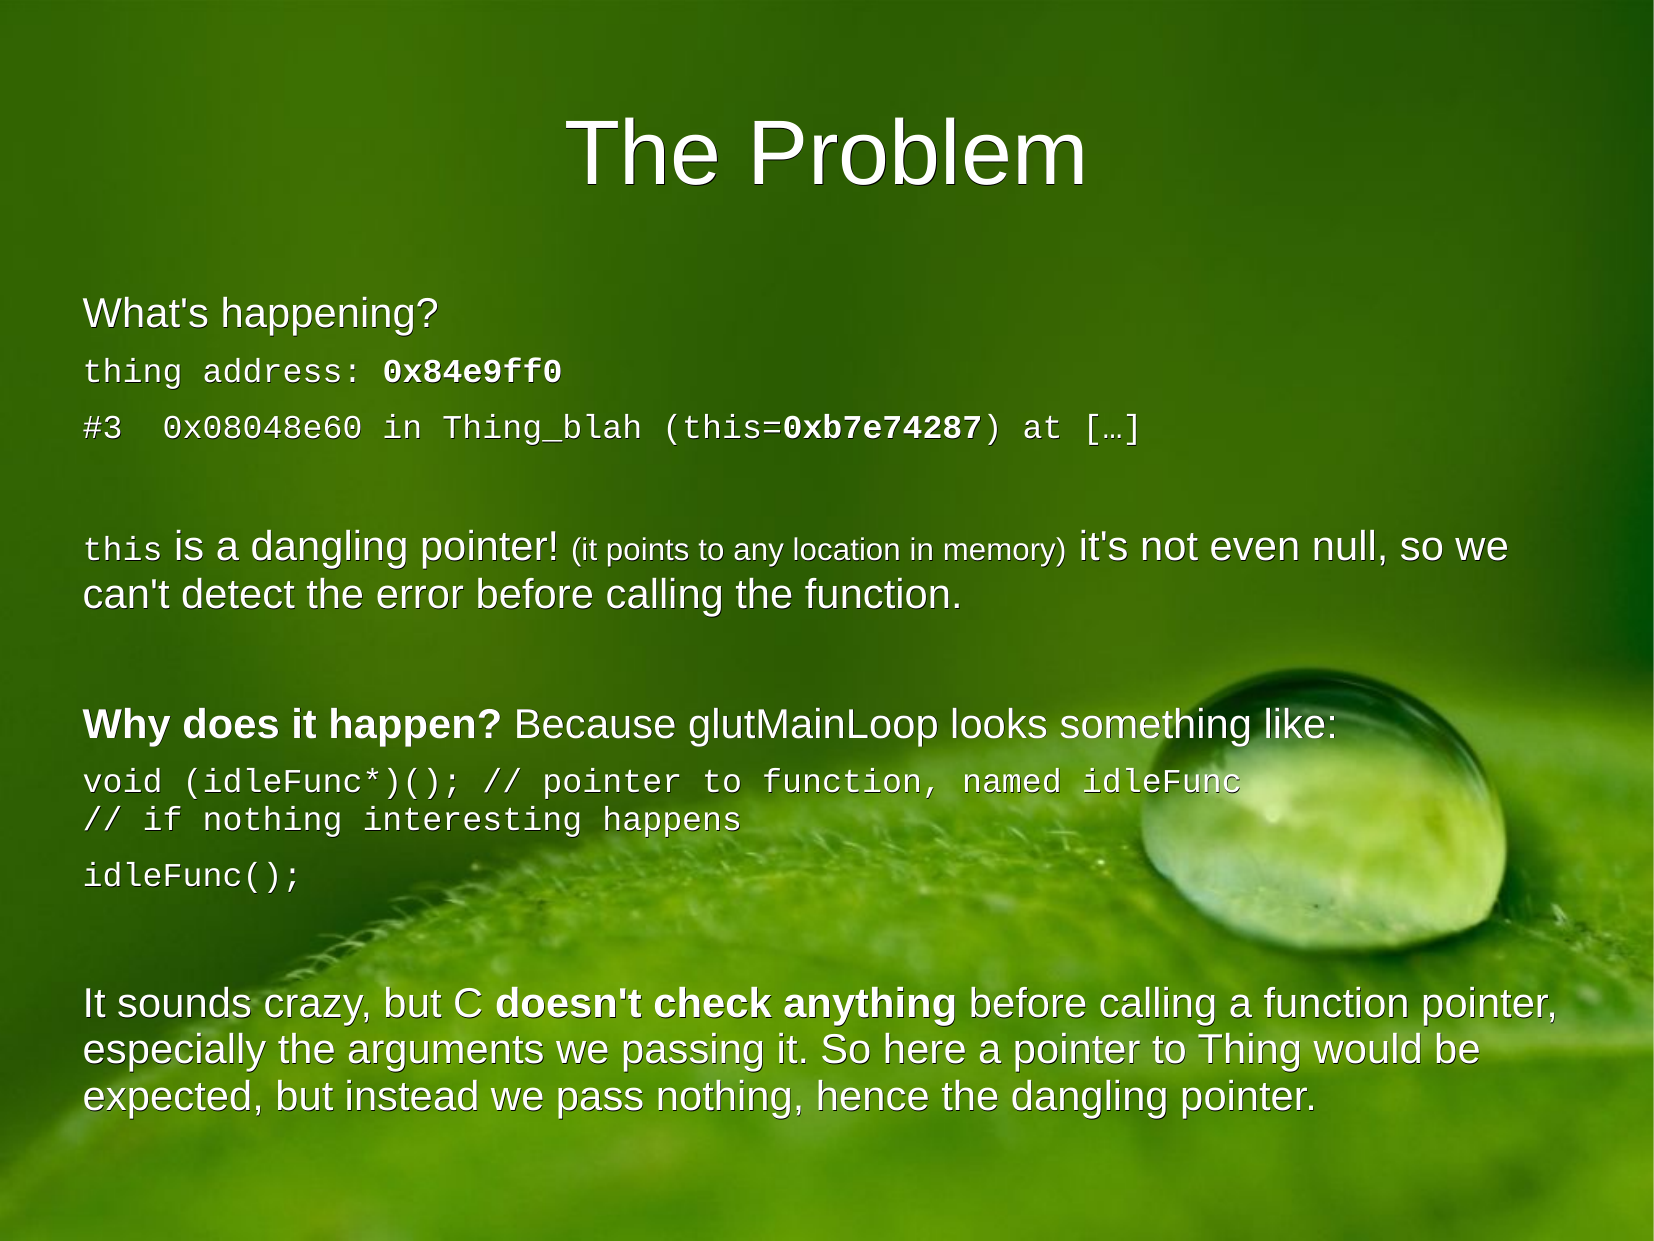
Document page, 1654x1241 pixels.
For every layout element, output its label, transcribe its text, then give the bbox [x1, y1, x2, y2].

list What's happening? thing address: 0x84e9ff0 #3 0x08048e60 in Thing_blah (this=0xb7e74287) at […] this is a dangling pointer! (it points to any location in memory) it's not even null, so we can't detect the error before calling the function. Why does it happen? Because glutMainLoop looks something like: void (idleFunc*)(); // pointer to function, named idleFunc // if nothing interesting happens idleFunc(); It sounds crazy, but C doesn't check anything before calling a function pointer, especially the arguments we passing it. So here a pointer to Thing would be expected, but instead we pass nothing, hence the dangling pointer. [82, 290, 1571, 1120]
title The Problem [82, 49, 1571, 257]
picture [0, 0, 1654, 1241]
